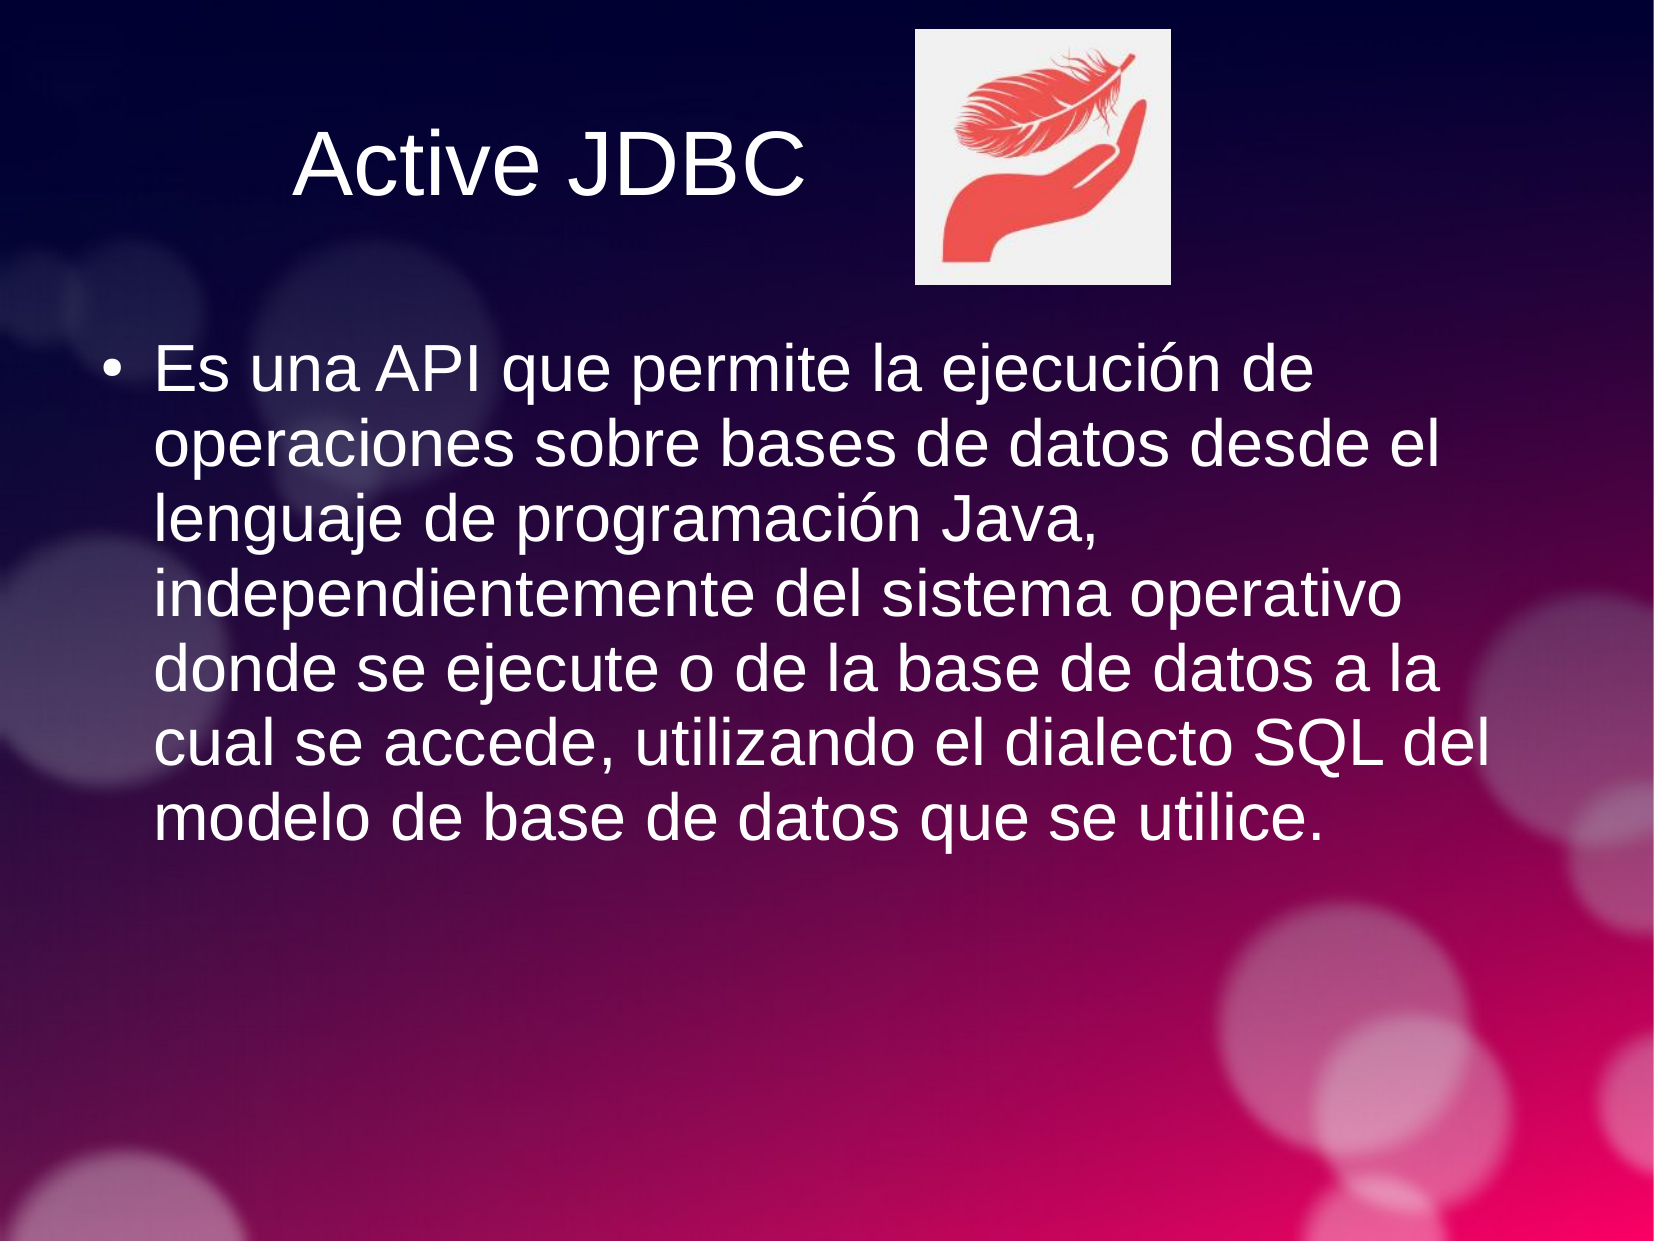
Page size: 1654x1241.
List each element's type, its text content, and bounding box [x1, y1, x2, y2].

list Es una API que permite la ejecución de operaciones sobre bases de datos desde el lenguaje de programación Java, independientemente del sistema operativo donde se ejecute o de la base de datos a la cual se accede, utilizando el dialecto SQL del modelo de base de datos que se utilice. [82, 331, 1571, 1099]
title Active JDBC [292, 60, 886, 268]
picture [0, 0, 1654, 1241]
